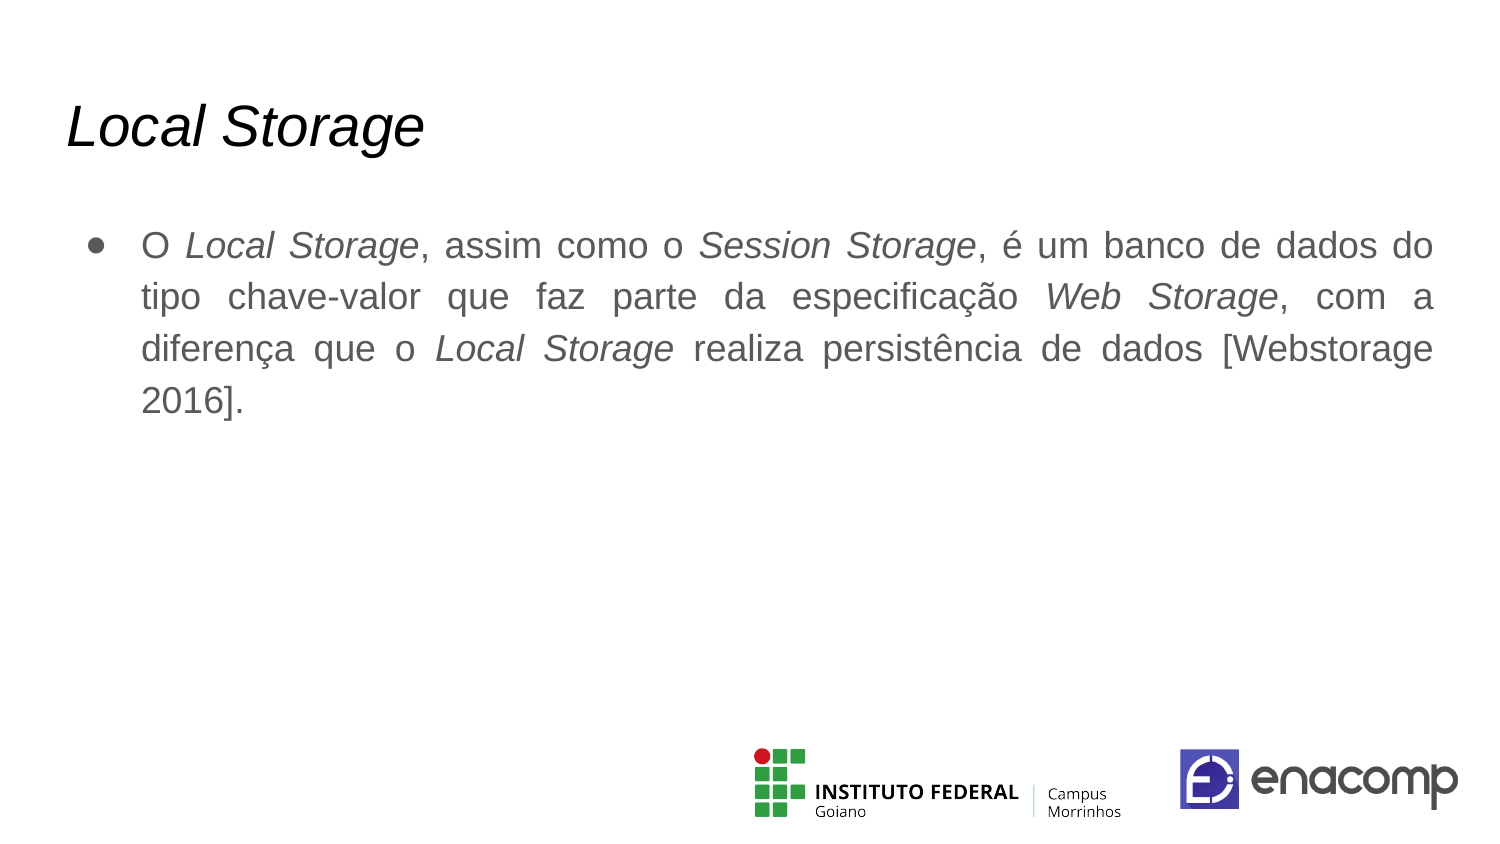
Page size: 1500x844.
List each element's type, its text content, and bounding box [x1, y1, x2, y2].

list O Local Storage, assim como o Session Storage, é um banco de dados do tipo chave-valor que faz parte da especificação Web Storage, com a diferença que o Local Storage realiza persistência de dados [Webstorage 2016]. [51, 198, 1449, 672]
picture [1180, 749, 1458, 810]
title Local Storage [51, 72, 1449, 170]
picture [739, 649, 1129, 844]
